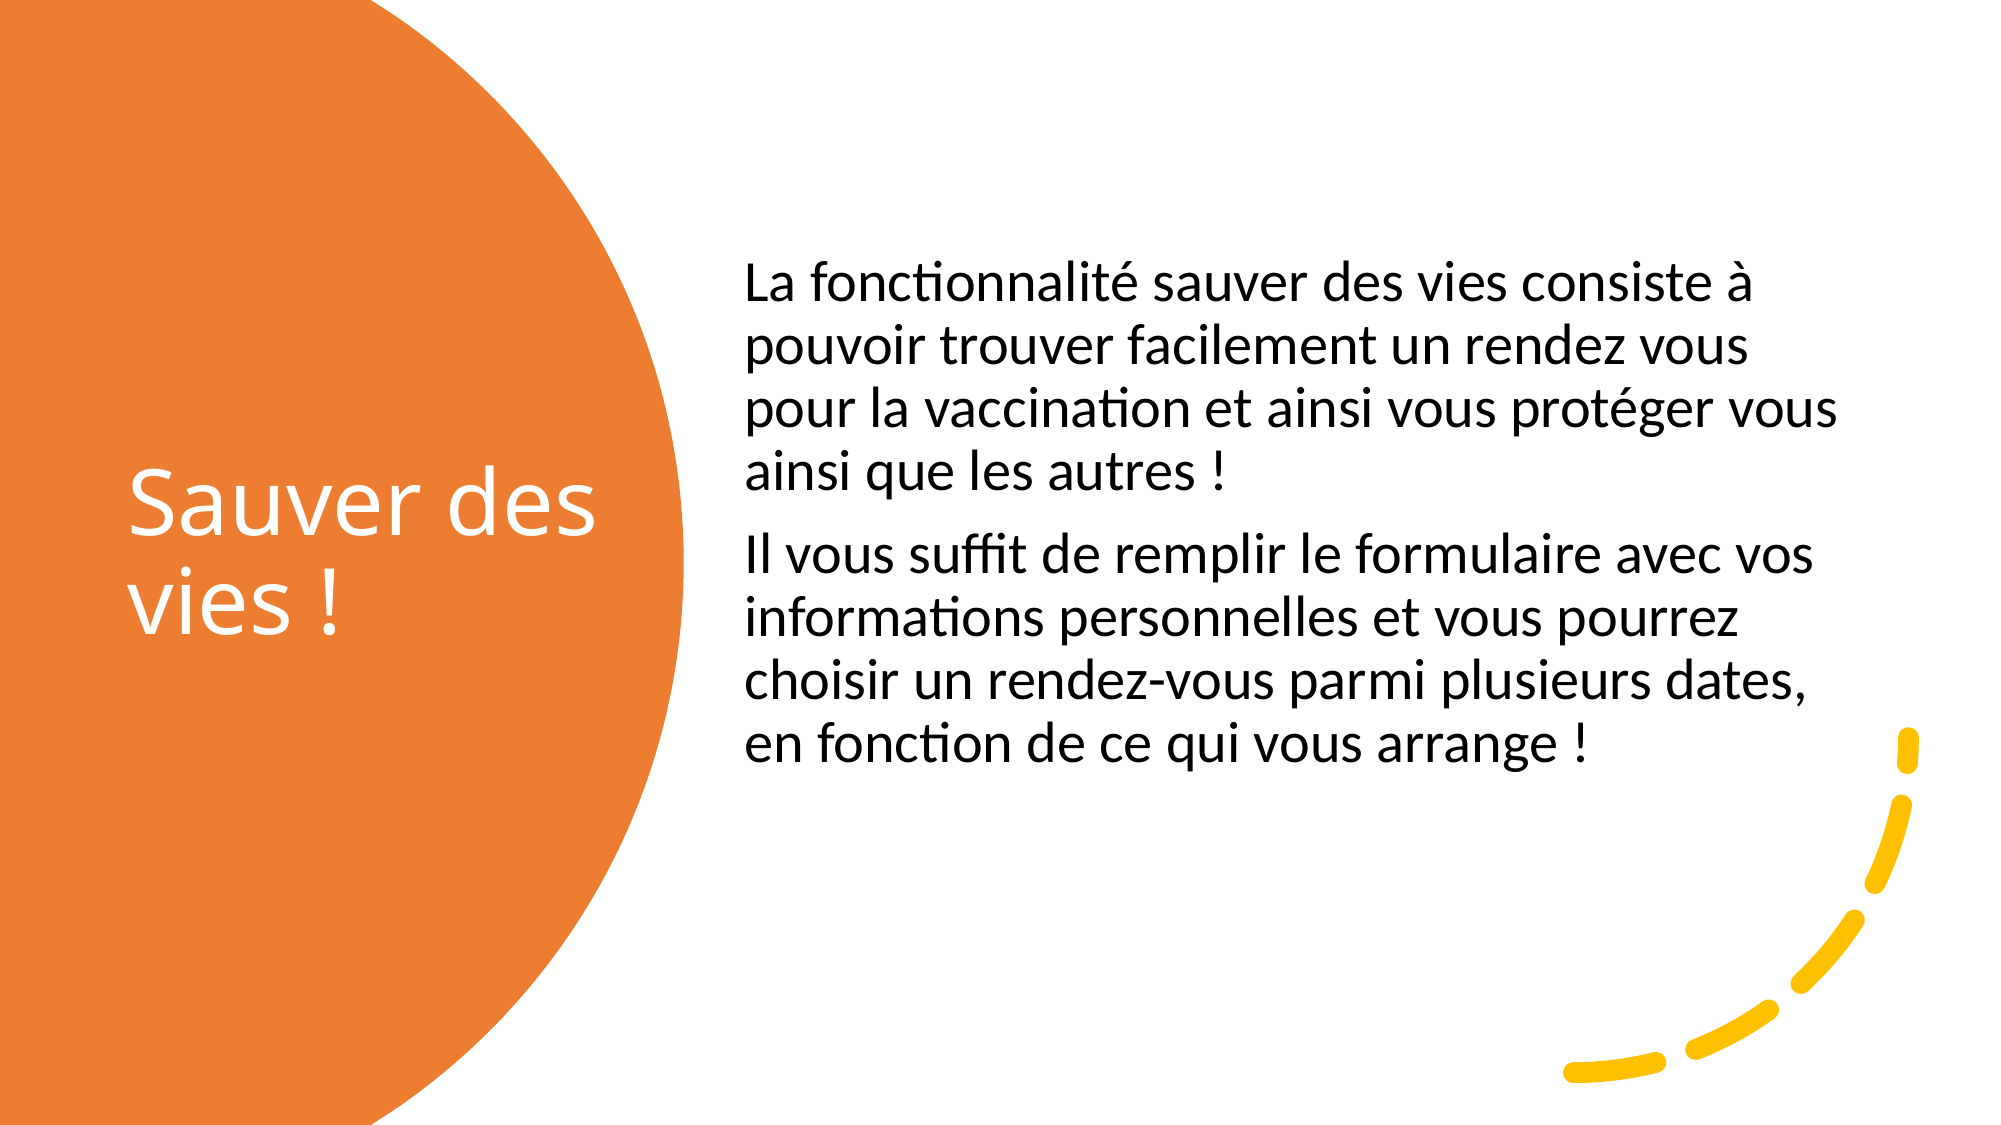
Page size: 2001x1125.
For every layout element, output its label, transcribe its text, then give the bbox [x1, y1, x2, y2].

list La fonctionnalité sauver des vies consiste à pouvoir trouver facilement un rendez vous pour la vaccination et ainsi vous protéger vous ainsi que les autres ! Il vous suffit de remplir le formulaire avec vos informations personnelles et vous pourrez choisir un rendez-vous parmi plusieurs dates, en fonction de ce qui vous arrange ! [729, 97, 1863, 1014]
text_box [0, 0, 2000, 1125]
title Sauver des vies ! [112, 189, 638, 922]
